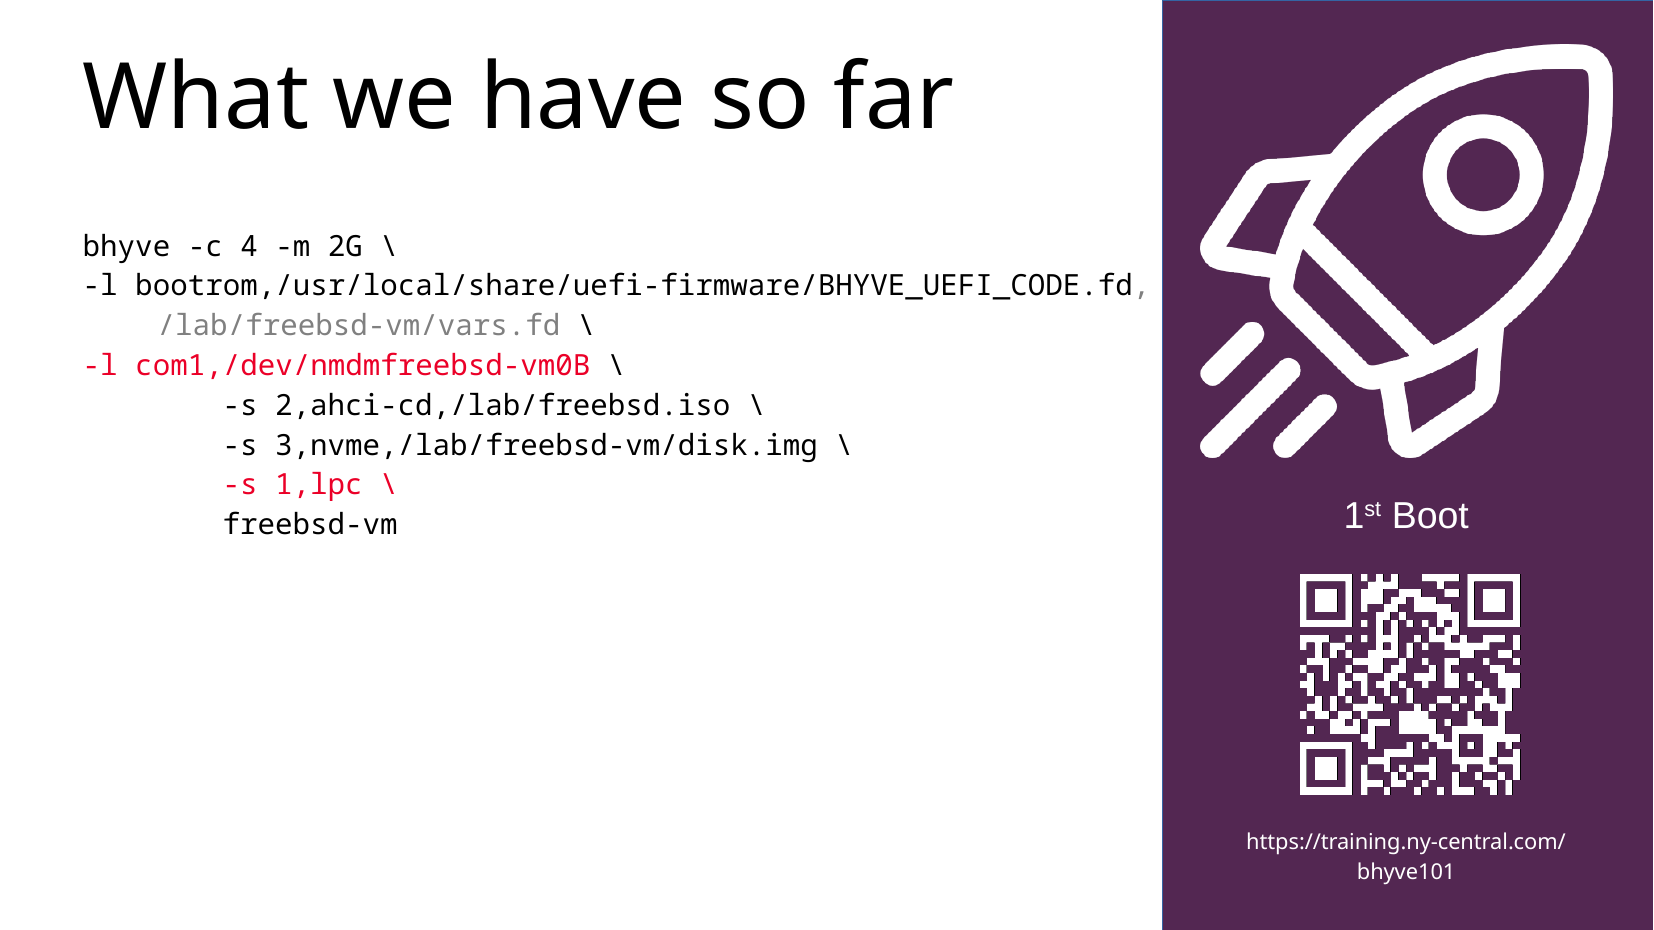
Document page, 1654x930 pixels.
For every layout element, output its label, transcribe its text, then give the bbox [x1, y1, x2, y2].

text_box [1162, 0, 1653, 930]
title What we have so far [82, 37, 1571, 150]
picture [1200, 44, 1613, 458]
text_box https://training.ny-central.com/bhyve101 [1200, 819, 1613, 930]
subtitle bhyve -c 4 -m 2G \ -l bootrom,/usr/local/share/uefi-firmware/BHYVE_UEFI_CODE.fd, /lab/freebsd-vm/vars.fd \ -l com1,/dev/nmdmfreebsd-vm0B \ -s 2,ahci-cd,/lab/freebsd.iso \ -s 3,nvme,/lab/freebsd-vm/disk.img \ -s 1,lpc \ freebsd-vm [82, 224, 1163, 825]
text_box 1st Boot [1237, 487, 1576, 638]
picture [1268, 543, 1550, 826]
